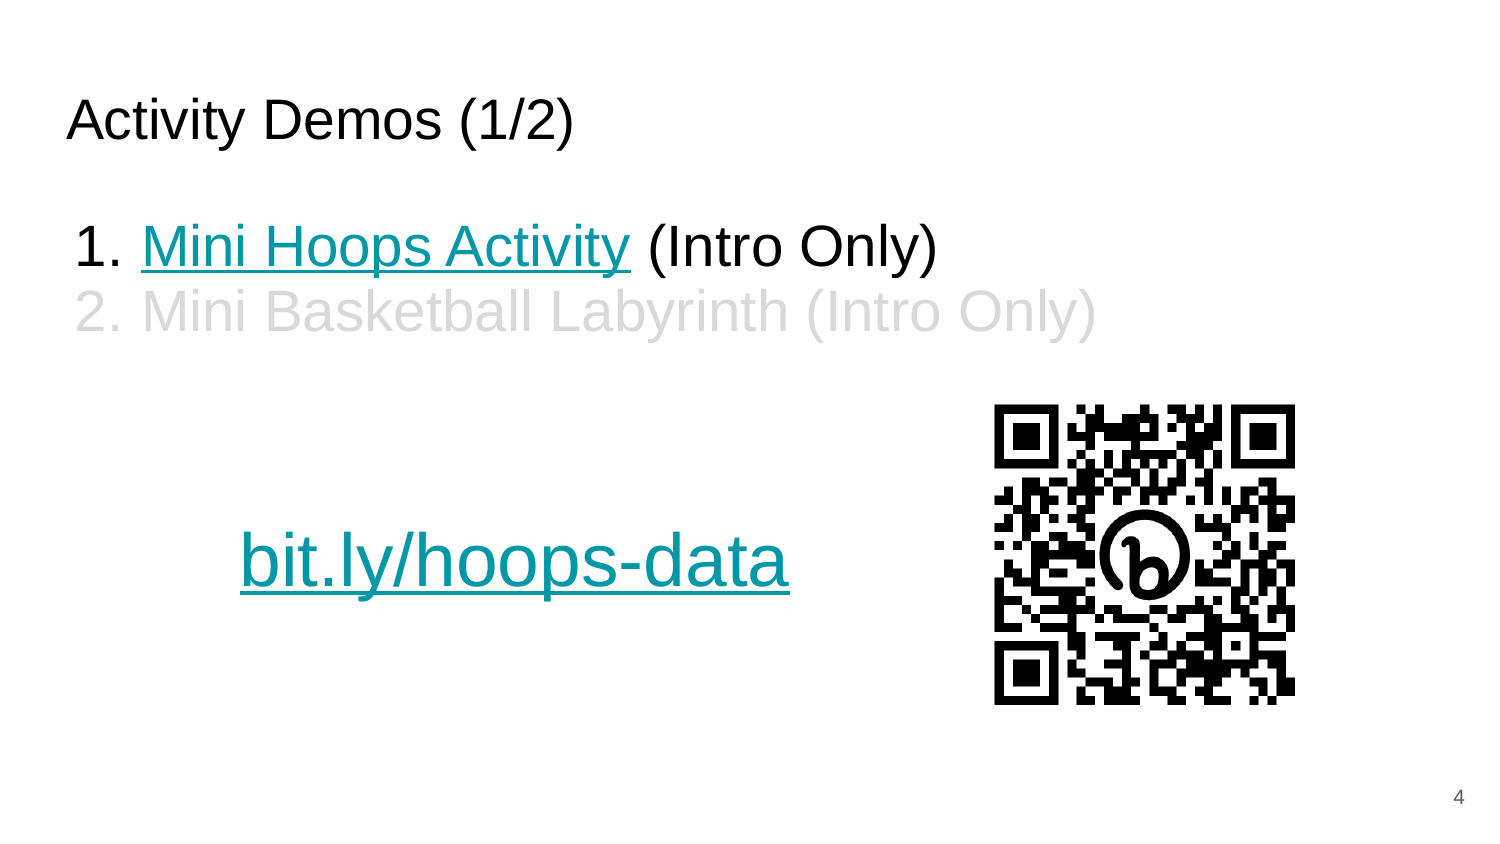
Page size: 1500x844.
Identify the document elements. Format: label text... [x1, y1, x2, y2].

list Mini Hoops Activity (Intro Only) Mini Basketball Labyrinth (Intro Only) [51, 189, 1449, 750]
slide_number <number> [1389, 764, 1480, 830]
list bit.ly/hoops-data [83, 456, 958, 653]
title Activity Demos (1/2) [51, 72, 1449, 167]
picture [958, 368, 1331, 741]
